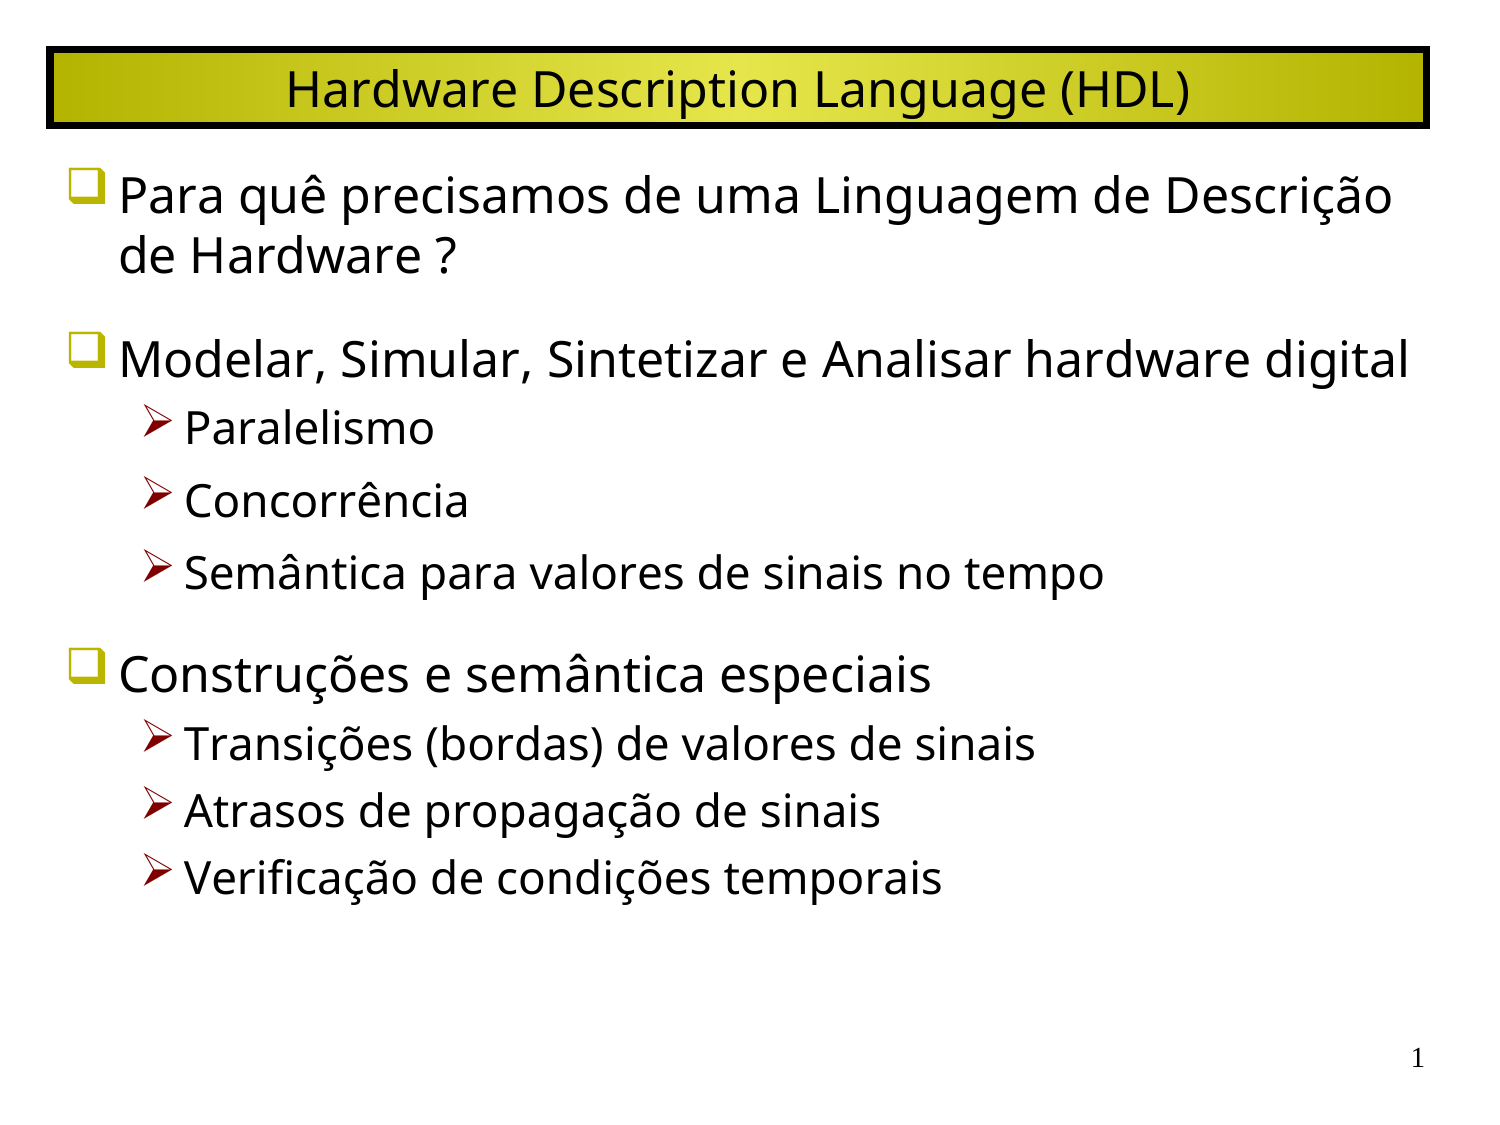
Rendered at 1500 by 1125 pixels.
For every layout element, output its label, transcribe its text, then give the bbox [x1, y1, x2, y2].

title Hardware Description Language (HDL)‏ [49, 49, 1427, 124]
list Para quê precisamos de uma Linguagem de Descrição de Hardware ? Modelar, Simular, Sintetizar e Analisar hardware digital Paralelismo Concorrência Semântica para valores de sinais no tempo Construções e semântica especiais Transições (bordas) de valores de sinais Atrasos de propagação de sinais Verificação de condições temporais [49, 124, 1427, 1035]
